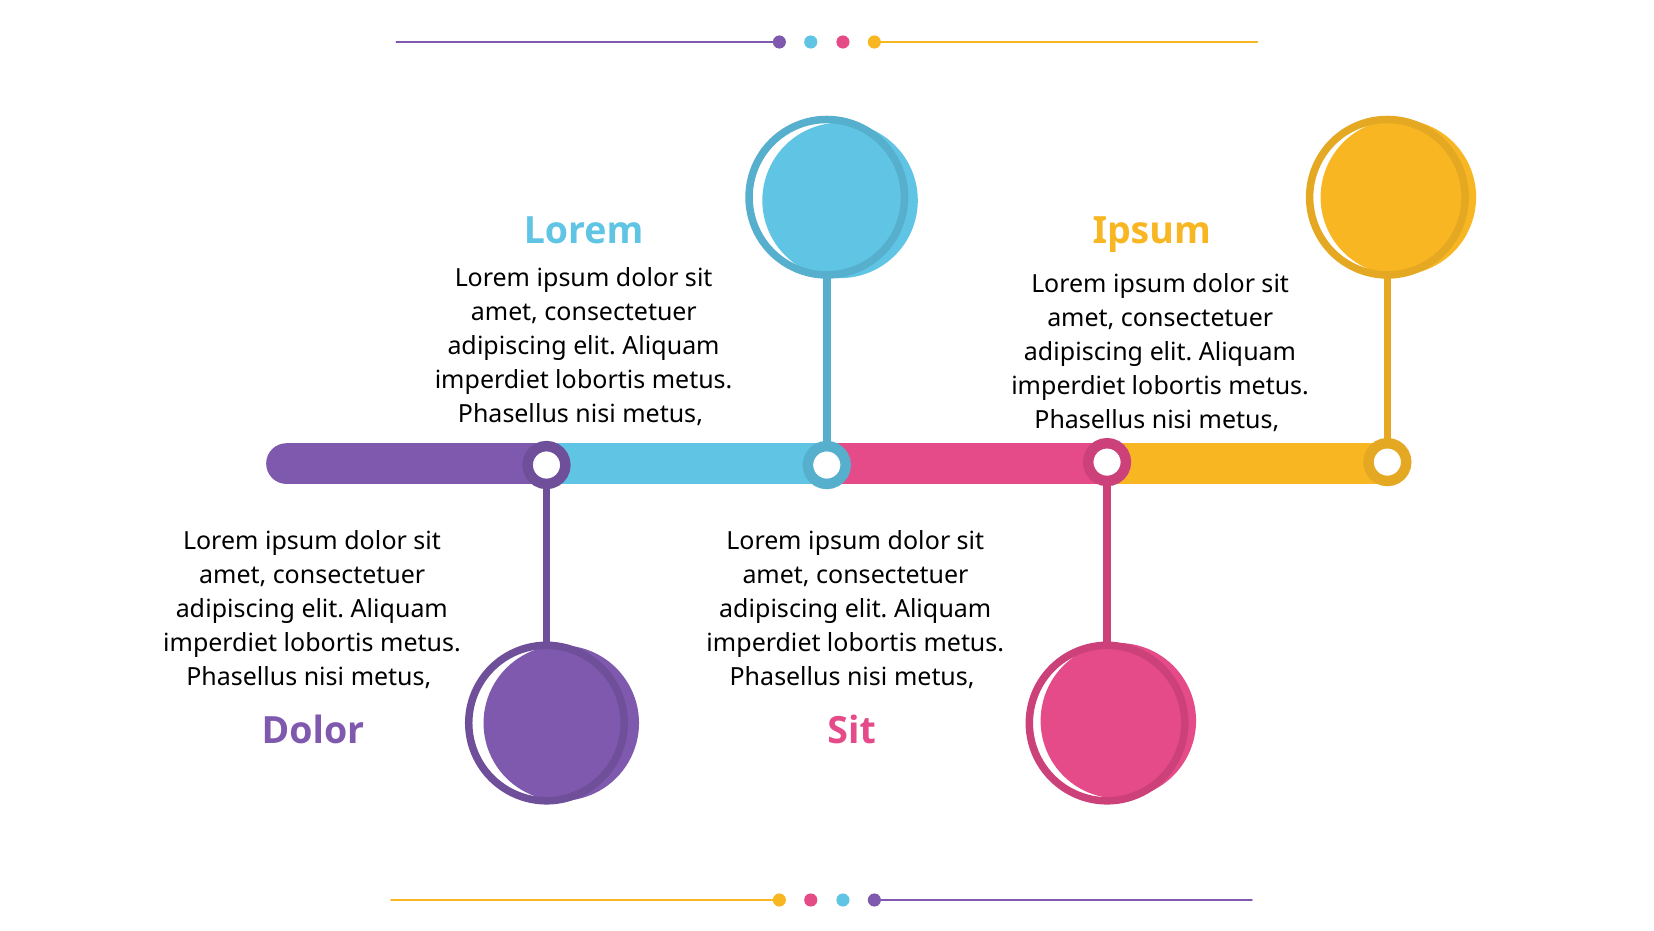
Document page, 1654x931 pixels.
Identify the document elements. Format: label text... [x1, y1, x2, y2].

text_box [534, 452, 559, 478]
title Lorem ipsum dolor sit amet, consectetuer adipiscing elit. Aliquam imperdiet lobortis metus. Phasellus nisi metus, [695, 488, 1016, 693]
title Lorem [447, 175, 720, 283]
text_box [1040, 650, 1181, 797]
text_box [762, 124, 900, 271]
title Lorem ipsum dolor sit amet, consectetuer adipiscing elit. Aliquam imperdiet lobortis metus. Phasellus nisi metus, [151, 488, 473, 693]
text_box [579, 647, 640, 799]
title Lorem ipsum dolor sit amet, consectetuer adipiscing elit. Aliquam imperdiet lobortis metus. Phasellus nisi metus, [423, 225, 745, 430]
text_box [1127, 643, 1197, 789]
text_box [1094, 449, 1120, 475]
text_box [266, 443, 534, 484]
text_box [483, 650, 620, 797]
text_box Sit [715, 685, 988, 772]
text_box Dolor [177, 685, 449, 772]
text_box [1120, 443, 1375, 484]
text_box [839, 443, 1094, 484]
title Lorem ipsum dolor sit amet, consectetuer adipiscing elit. Aliquam imperdiet lobortis metus. Phasellus nisi metus, [1000, 231, 1321, 436]
text_box [1374, 449, 1400, 475]
title Ipsum [1015, 175, 1288, 283]
text_box [1320, 124, 1461, 271]
text_box [838, 130, 918, 279]
text_box [559, 443, 814, 484]
text_box [1424, 124, 1477, 271]
text_box [814, 452, 840, 478]
